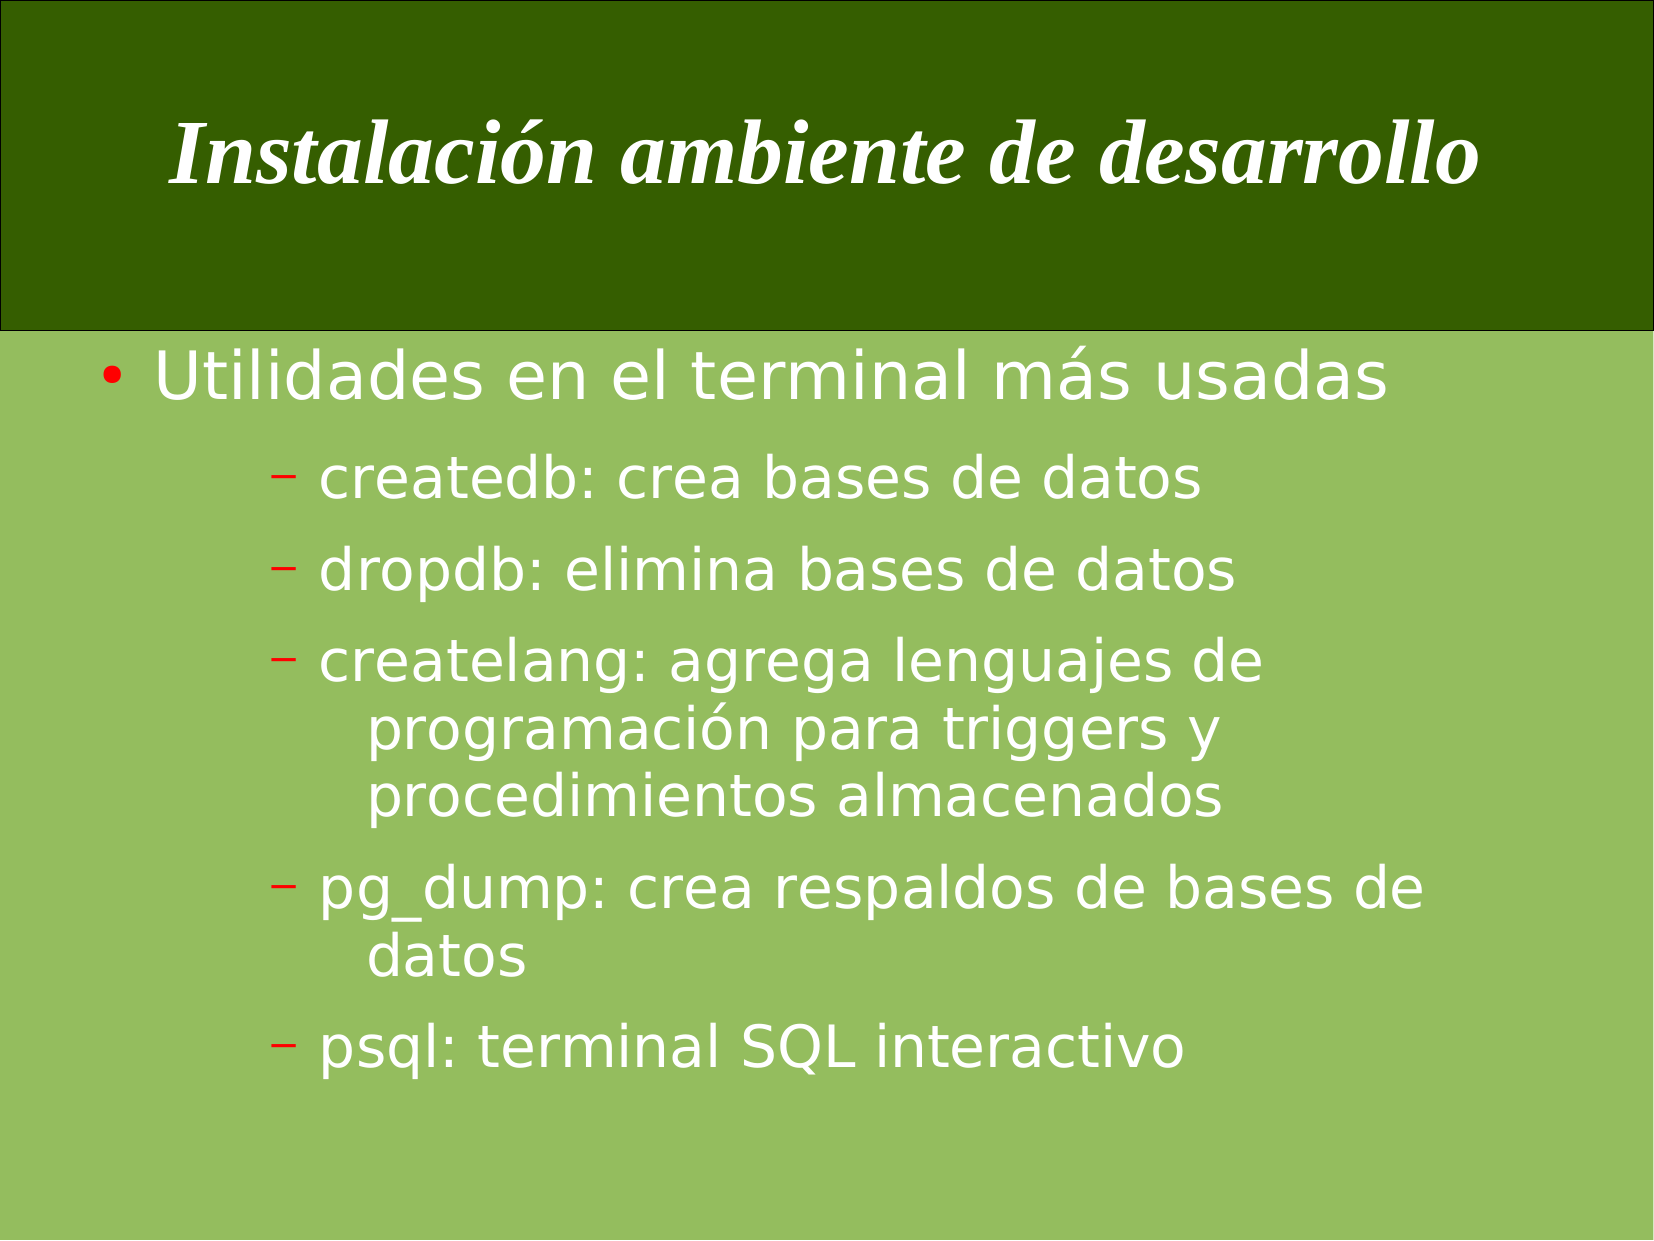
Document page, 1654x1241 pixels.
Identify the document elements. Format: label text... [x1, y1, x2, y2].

list Utilidades en el terminal más usadas createdb: crea bases de datos dropdb: elimina bases de datos createlang: agrega lenguajes de programación para triggers y procedimientos almacenados pg_dump: crea respaldos de bases de datos psql: terminal SQL interactivo [82, 337, 1571, 1082]
title Instalación ambiente de desarrollo [82, 49, 1571, 257]
